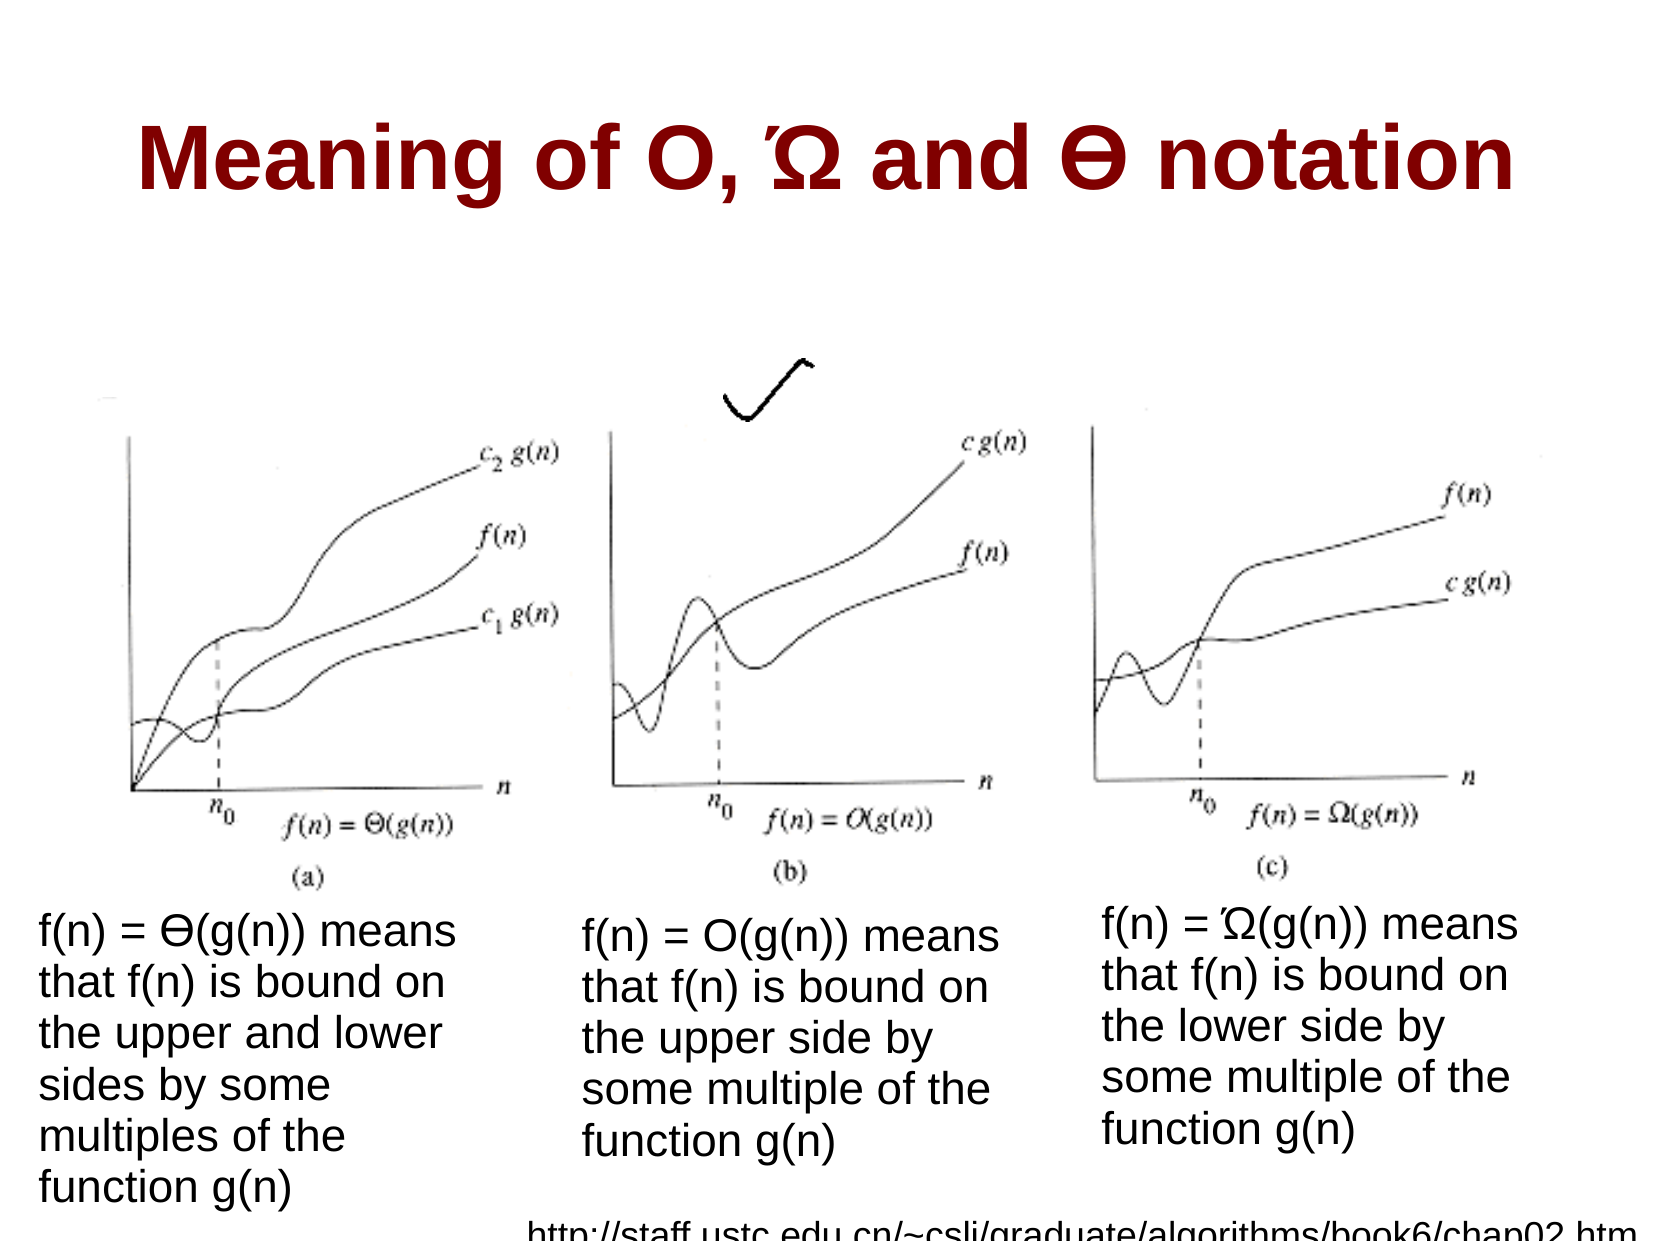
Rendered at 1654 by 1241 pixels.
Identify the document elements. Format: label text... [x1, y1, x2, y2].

picture [82, 359, 1571, 903]
text_box f(n) = O(g(n)) means that f(n) is bound on the upper side by some multiple of the function g(n) [566, 902, 1040, 1205]
text_box http://staff.ustc.edu.cn/~csli/graduate/algorithms/book6/chap02.htm [511, 1206, 1654, 1241]
text_box f(n) = Ɵ(g(n)) means that f(n) is bound on the upper and lower sides by some multiples of the function g(n) [23, 897, 485, 1221]
title Meaning of O, Ώ and Ɵ notation [82, 49, 1571, 257]
text_box f(n) = Ώ(g(n)) means that f(n) is bound on the lower side by some multiple of the function g(n) [1086, 890, 1560, 1193]
